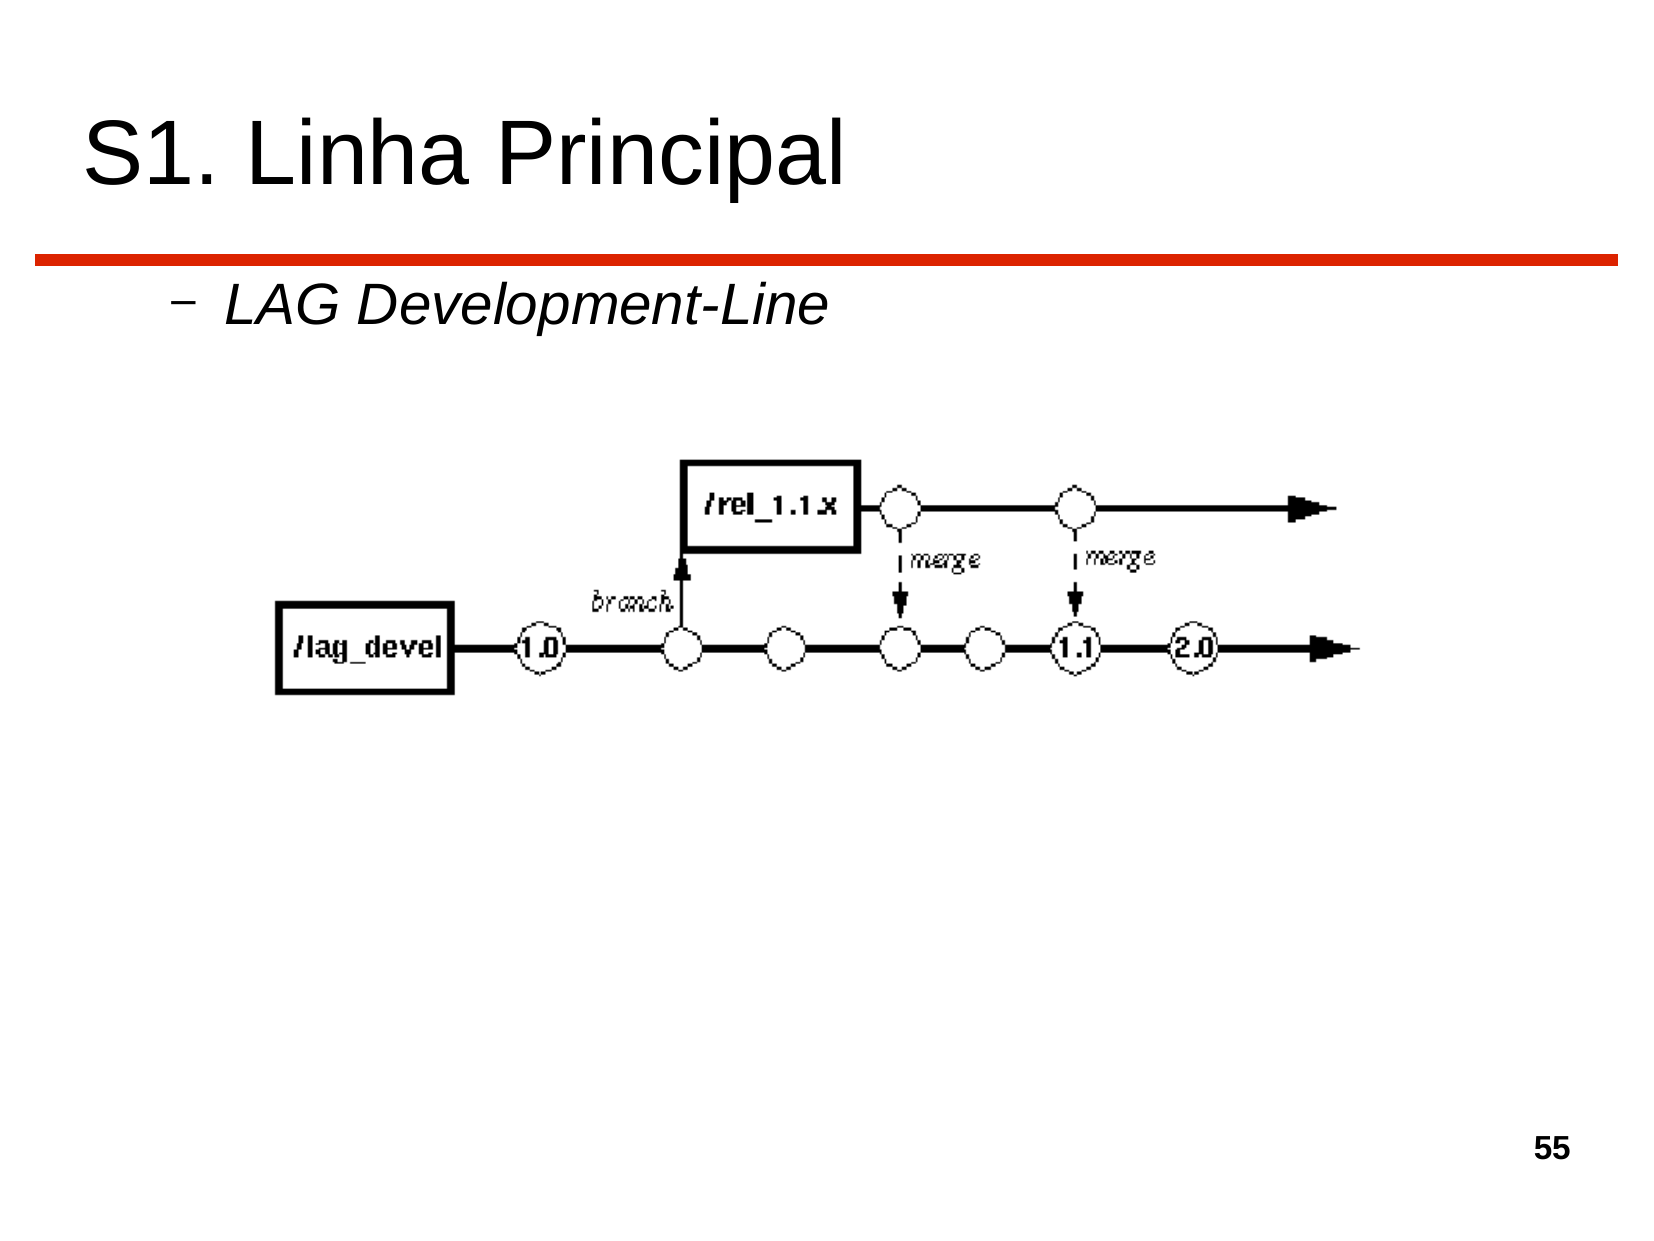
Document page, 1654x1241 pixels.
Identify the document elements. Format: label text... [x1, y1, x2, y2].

picture [255, 413, 1382, 700]
title S1. Linha Principal [82, 49, 1571, 257]
list LAG Development-Line [82, 271, 1571, 991]
